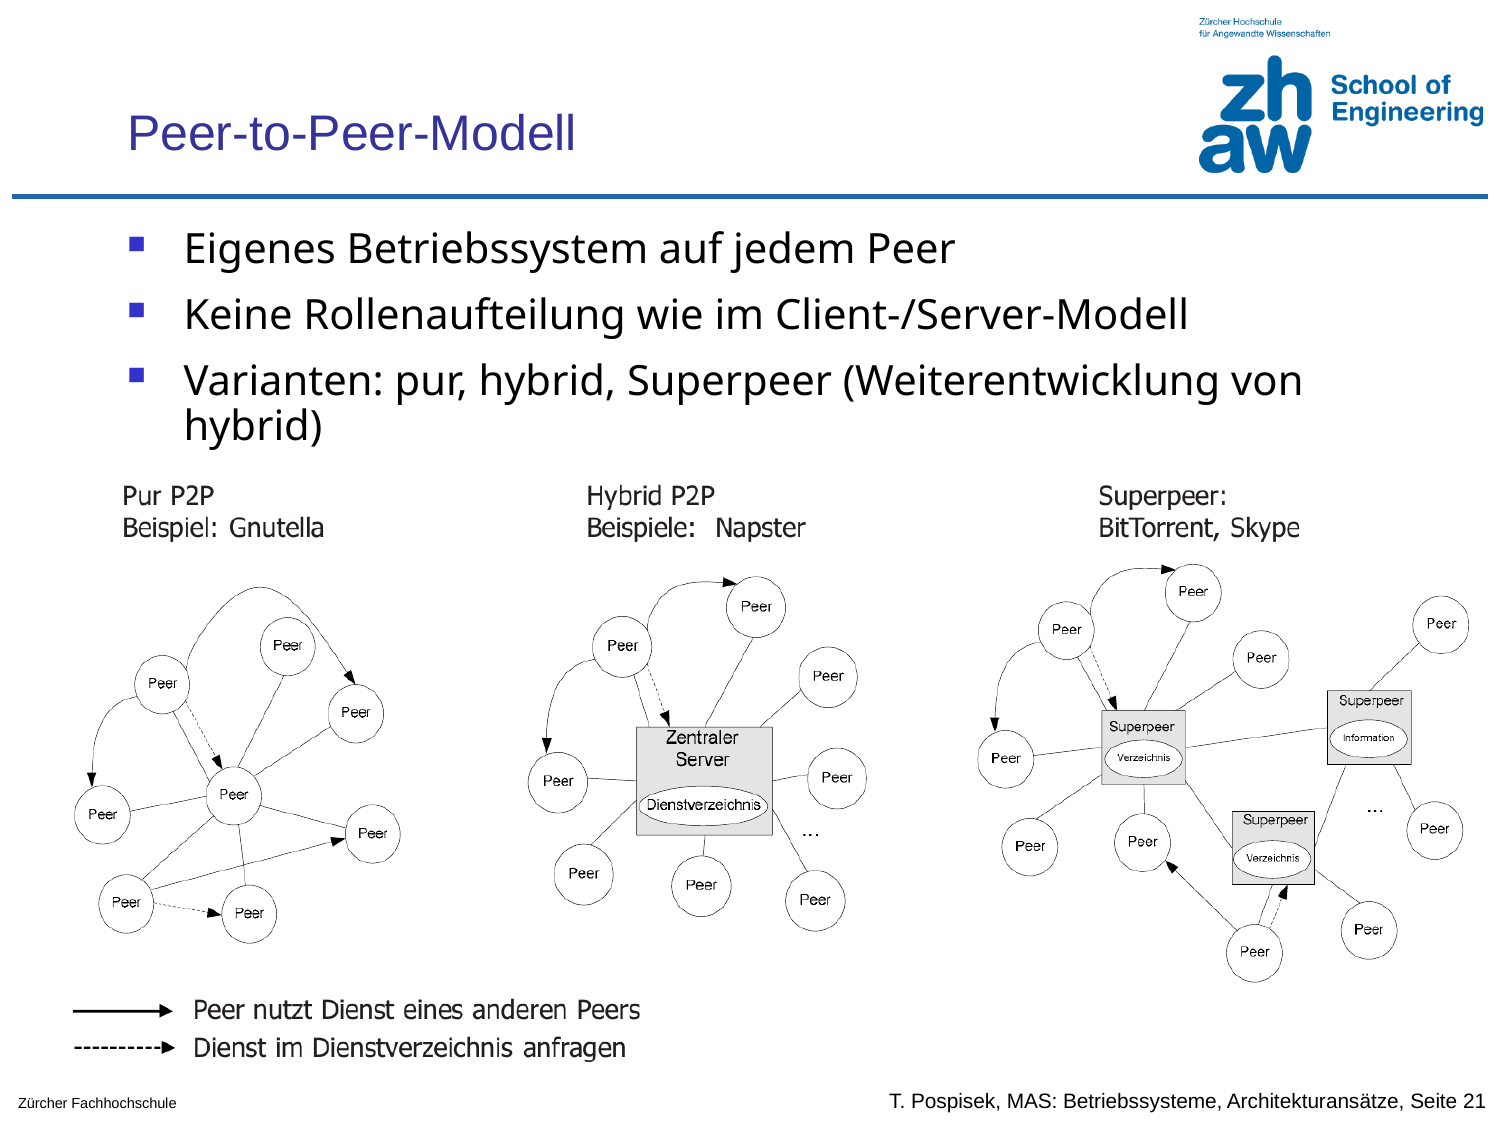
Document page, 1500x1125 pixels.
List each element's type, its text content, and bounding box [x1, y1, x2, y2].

title Peer-to-Peer-Modell [112, 42, 1391, 168]
picture [1199, 18, 1483, 173]
picture [56, 472, 1477, 1070]
text_box Eigenes Betriebssystem auf jedem Peer Keine Rollenaufteilung wie im Client-/Server-Modell Varianten: pur, hybrid, Superpeer (Weiterentwicklung von hybrid) [112, 219, 1363, 295]
